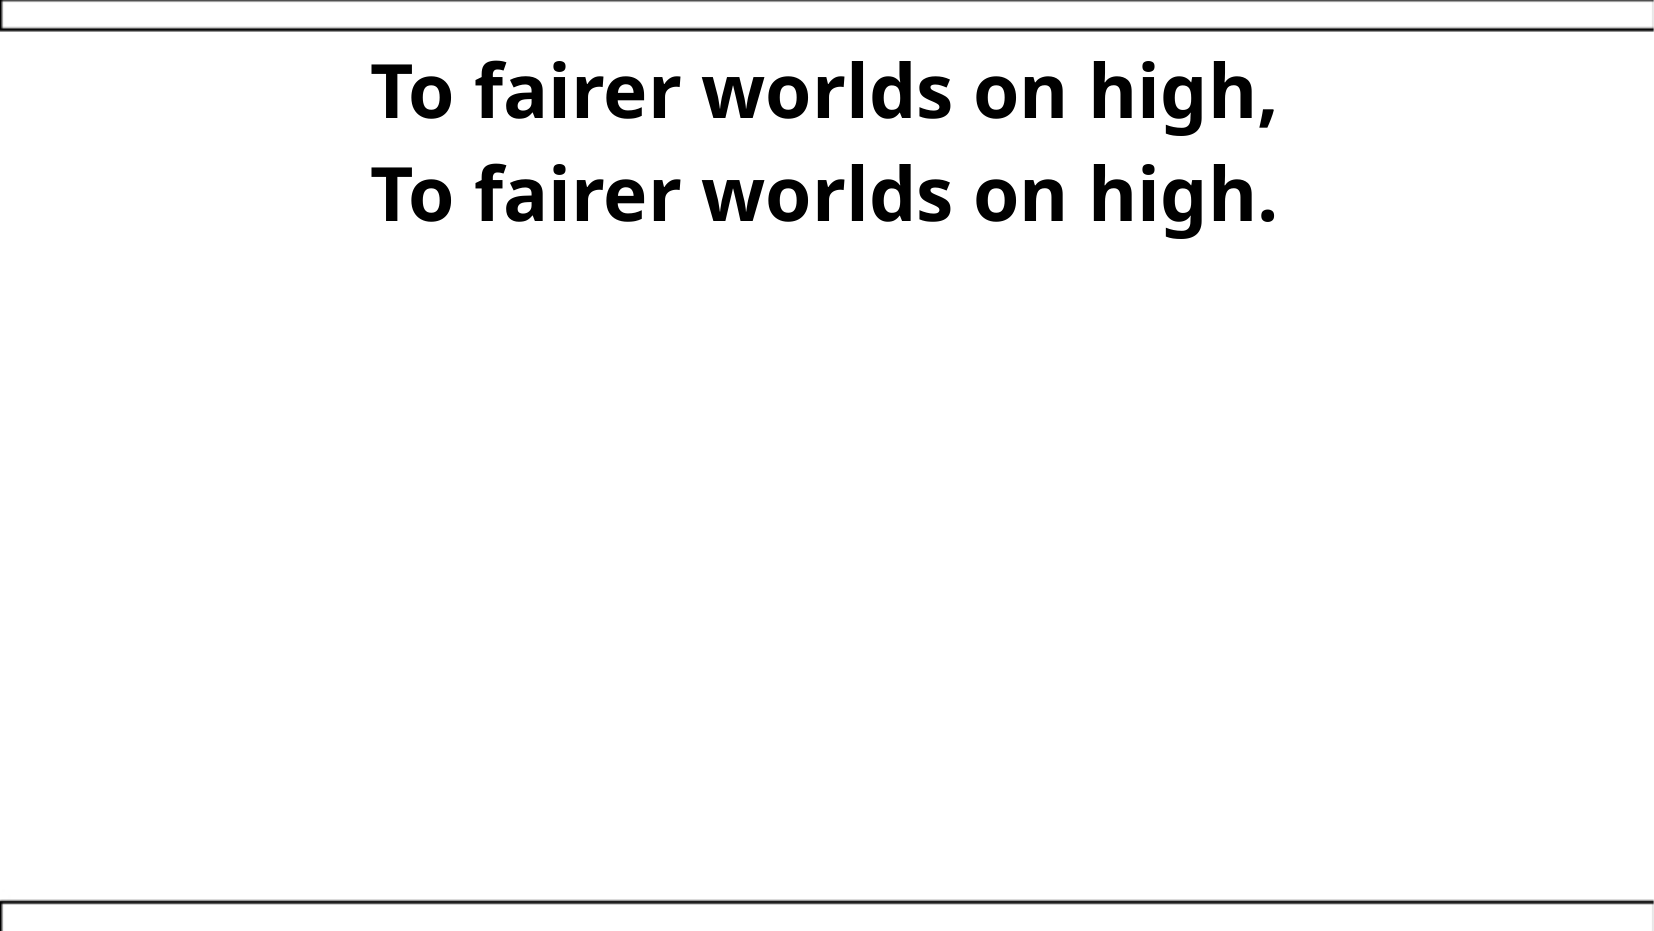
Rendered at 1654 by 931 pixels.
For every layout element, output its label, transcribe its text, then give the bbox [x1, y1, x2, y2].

title To fairer worlds on high, To fairer worlds on high. [120, 38, 1531, 286]
picture [0, 0, 1654, 931]
